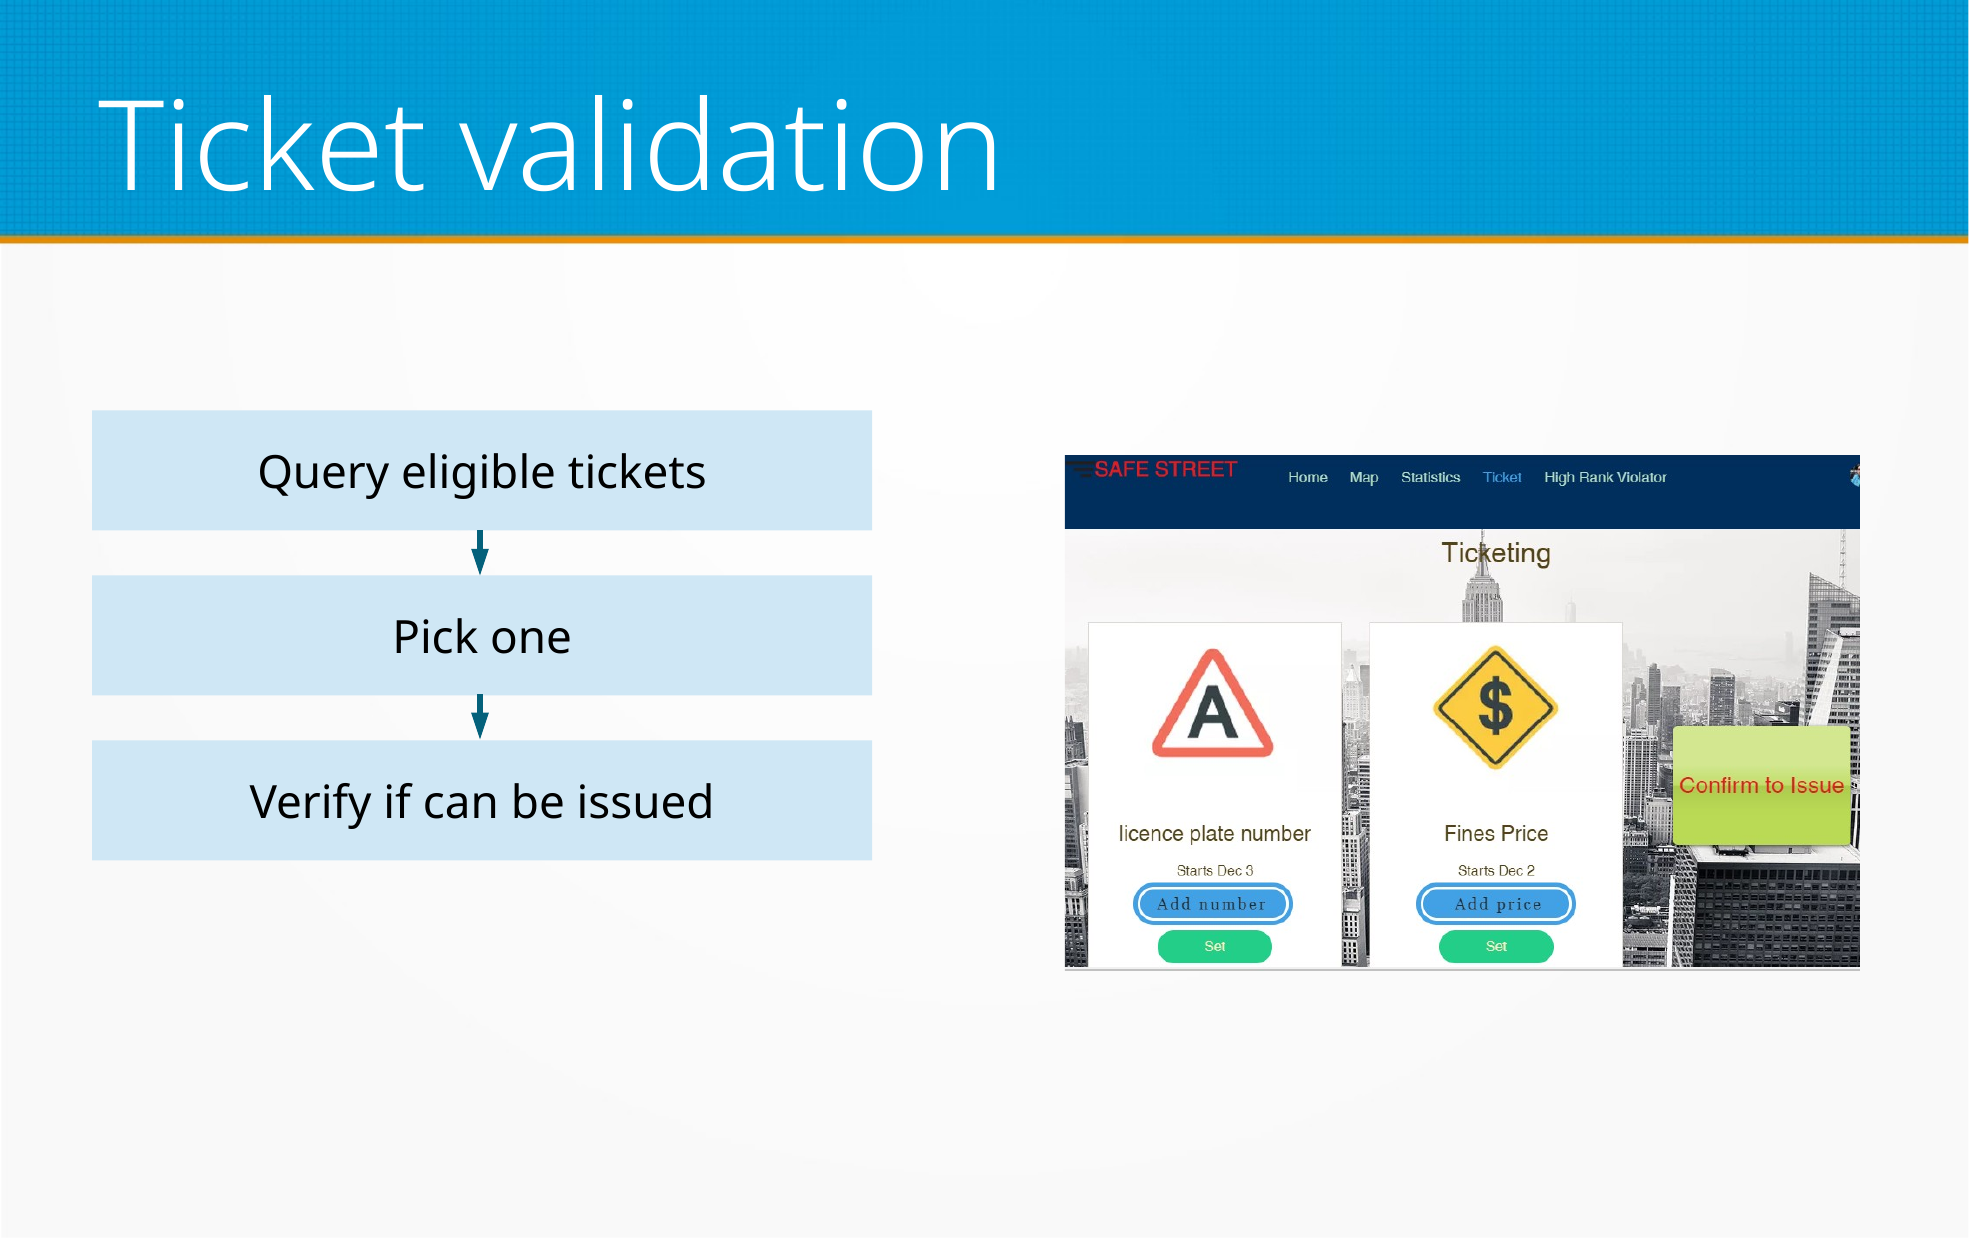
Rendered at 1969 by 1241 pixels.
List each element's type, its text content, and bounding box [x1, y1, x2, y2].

picture [0, 233, 1969, 1241]
title Ticket validation [98, 19, 1870, 227]
text_box Query eligible tickets [92, 410, 873, 531]
text_box Verify if can be issued [92, 740, 873, 861]
text_box Pick one [92, 575, 873, 696]
